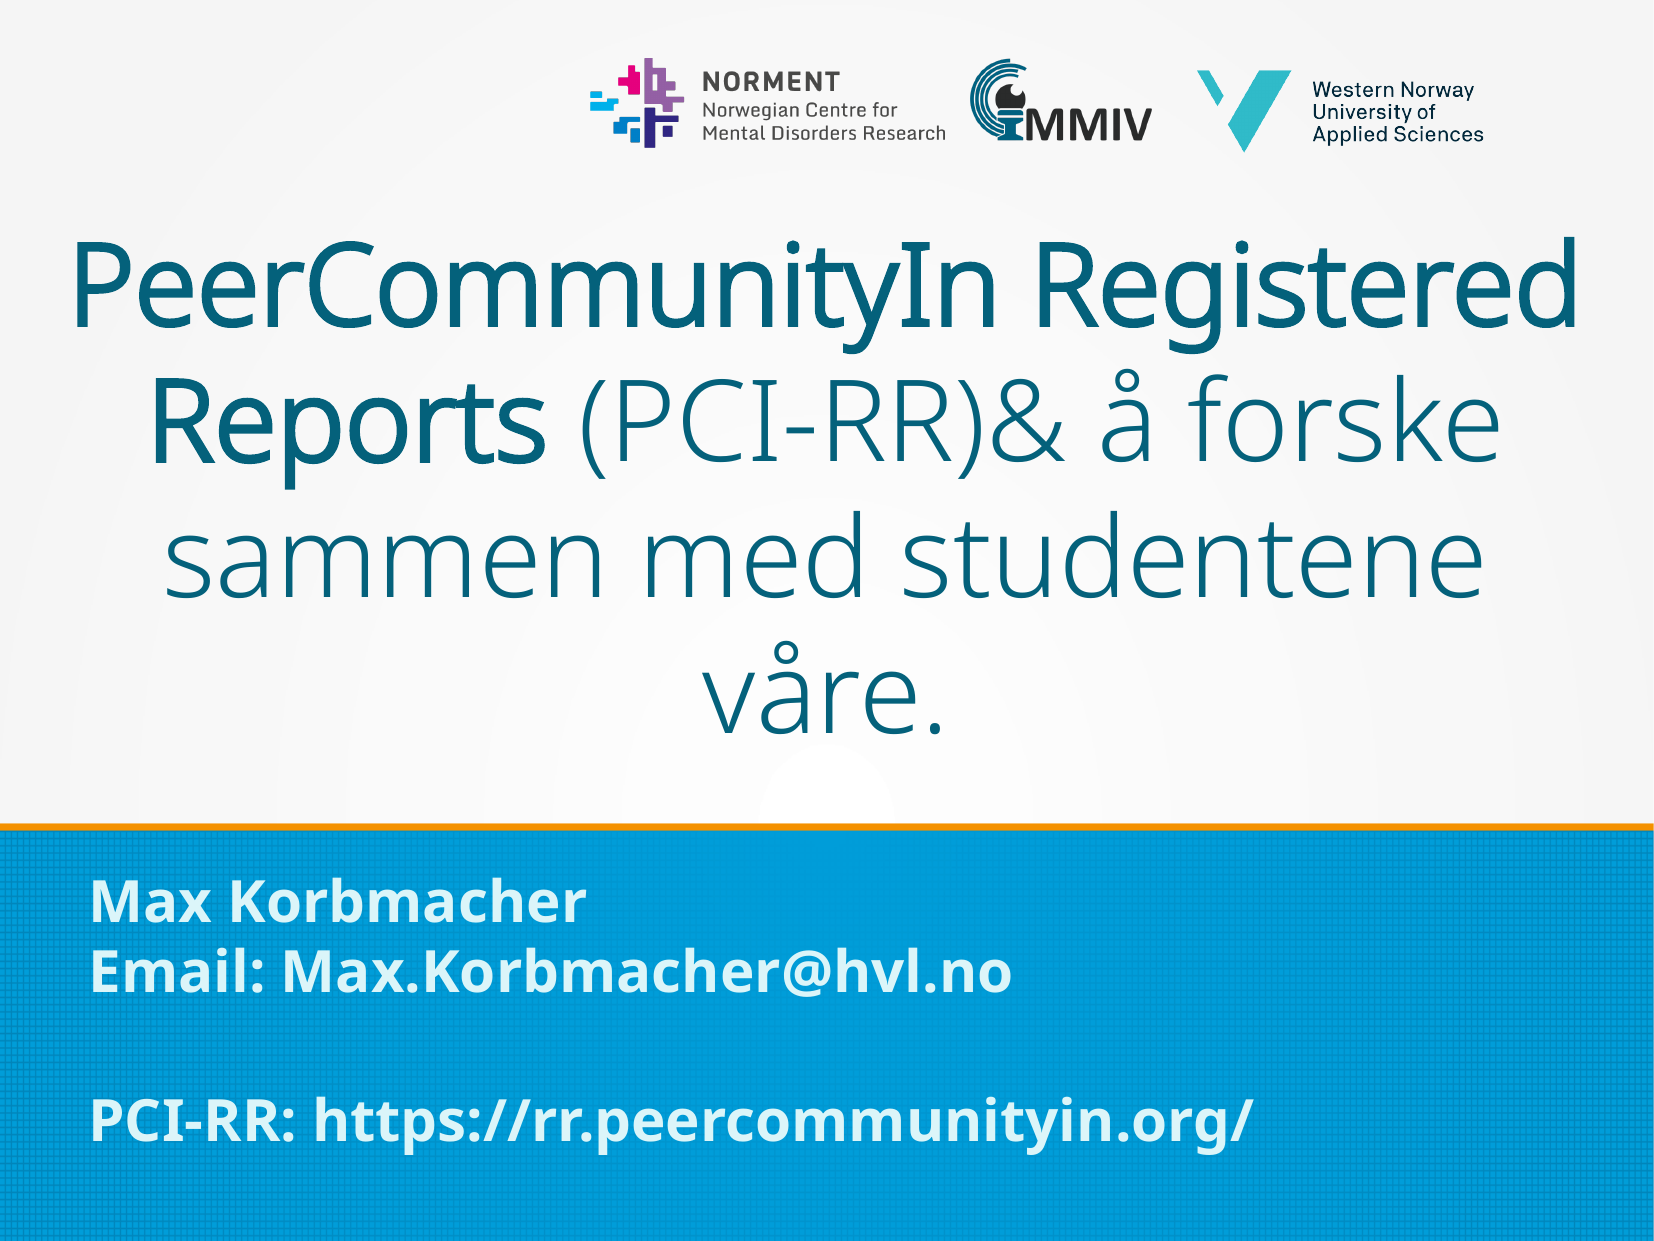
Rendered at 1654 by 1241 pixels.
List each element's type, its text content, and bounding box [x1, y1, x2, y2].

subtitle Max Korbmacher Email: Max.Korbmacher@hvl.no PCI-RR: https://rr.peercommunityin.org/ [88, 863, 1594, 1241]
picture [0, 0, 1654, 830]
title PeerCommunityIn Registered Reports (PCI-RR)& å forske sammen med studentene våre. [59, 206, 1594, 756]
